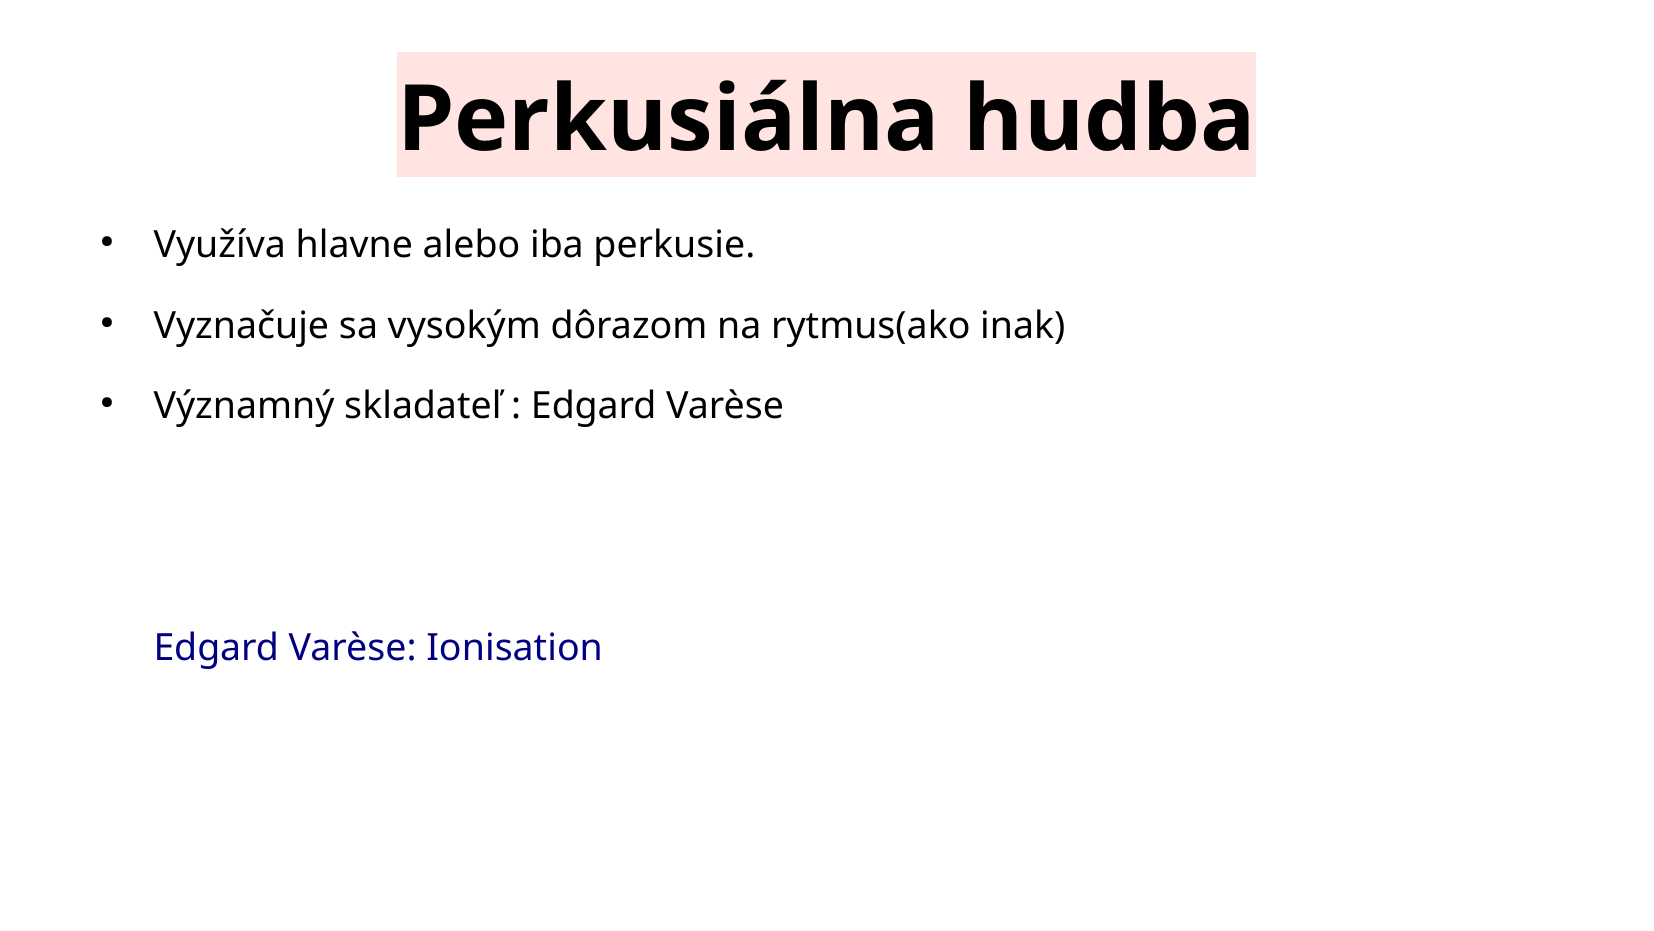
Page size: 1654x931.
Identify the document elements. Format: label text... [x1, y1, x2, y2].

title Perkusiálna hudba [82, 37, 1571, 193]
list Využíva hlavne alebo iba perkusie. Vyznačuje sa vysokým dôrazom na rytmus(ako inak) Významný skladateľ : Edgard Varèse Edgard Varèse: Ionisation [82, 217, 1571, 758]
